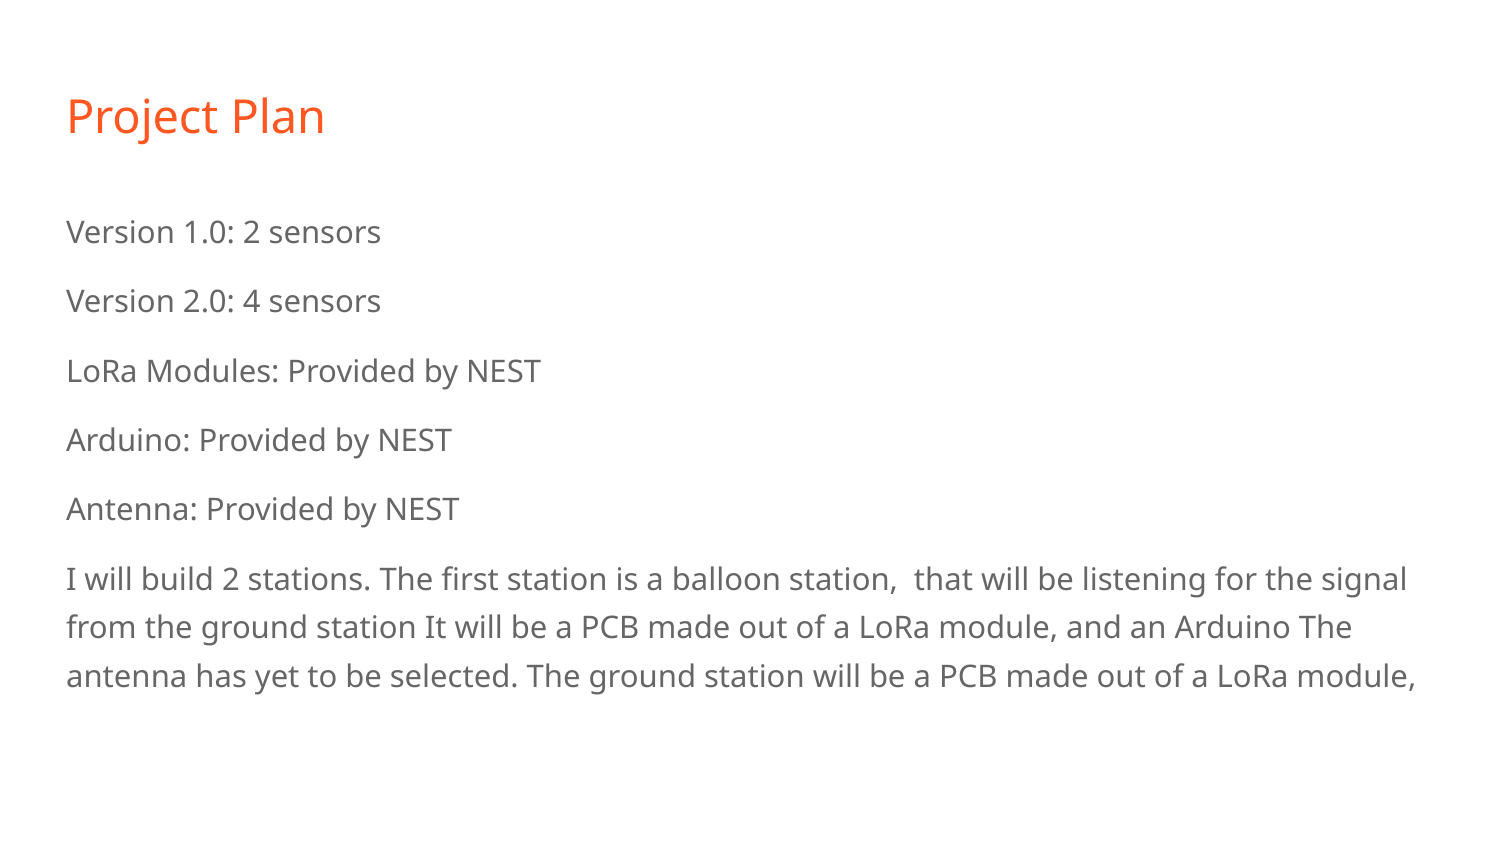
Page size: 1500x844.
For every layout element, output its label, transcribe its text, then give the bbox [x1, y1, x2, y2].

title Project Plan [51, 68, 1449, 163]
list Version 1.0: 2 sensors Version 2.0: 4 sensors LoRa Modules: Provided by NEST Arduino: Provided by NEST Antenna: Provided by NEST I will build 2 stations. The first station is a balloon station, that will be listening for the signal from the ground station It will be a PCB made out of a LoRa module, and an Arduino The antenna has yet to be selected. The ground station will be a PCB made out of a LoRa module, [51, 189, 1449, 750]
